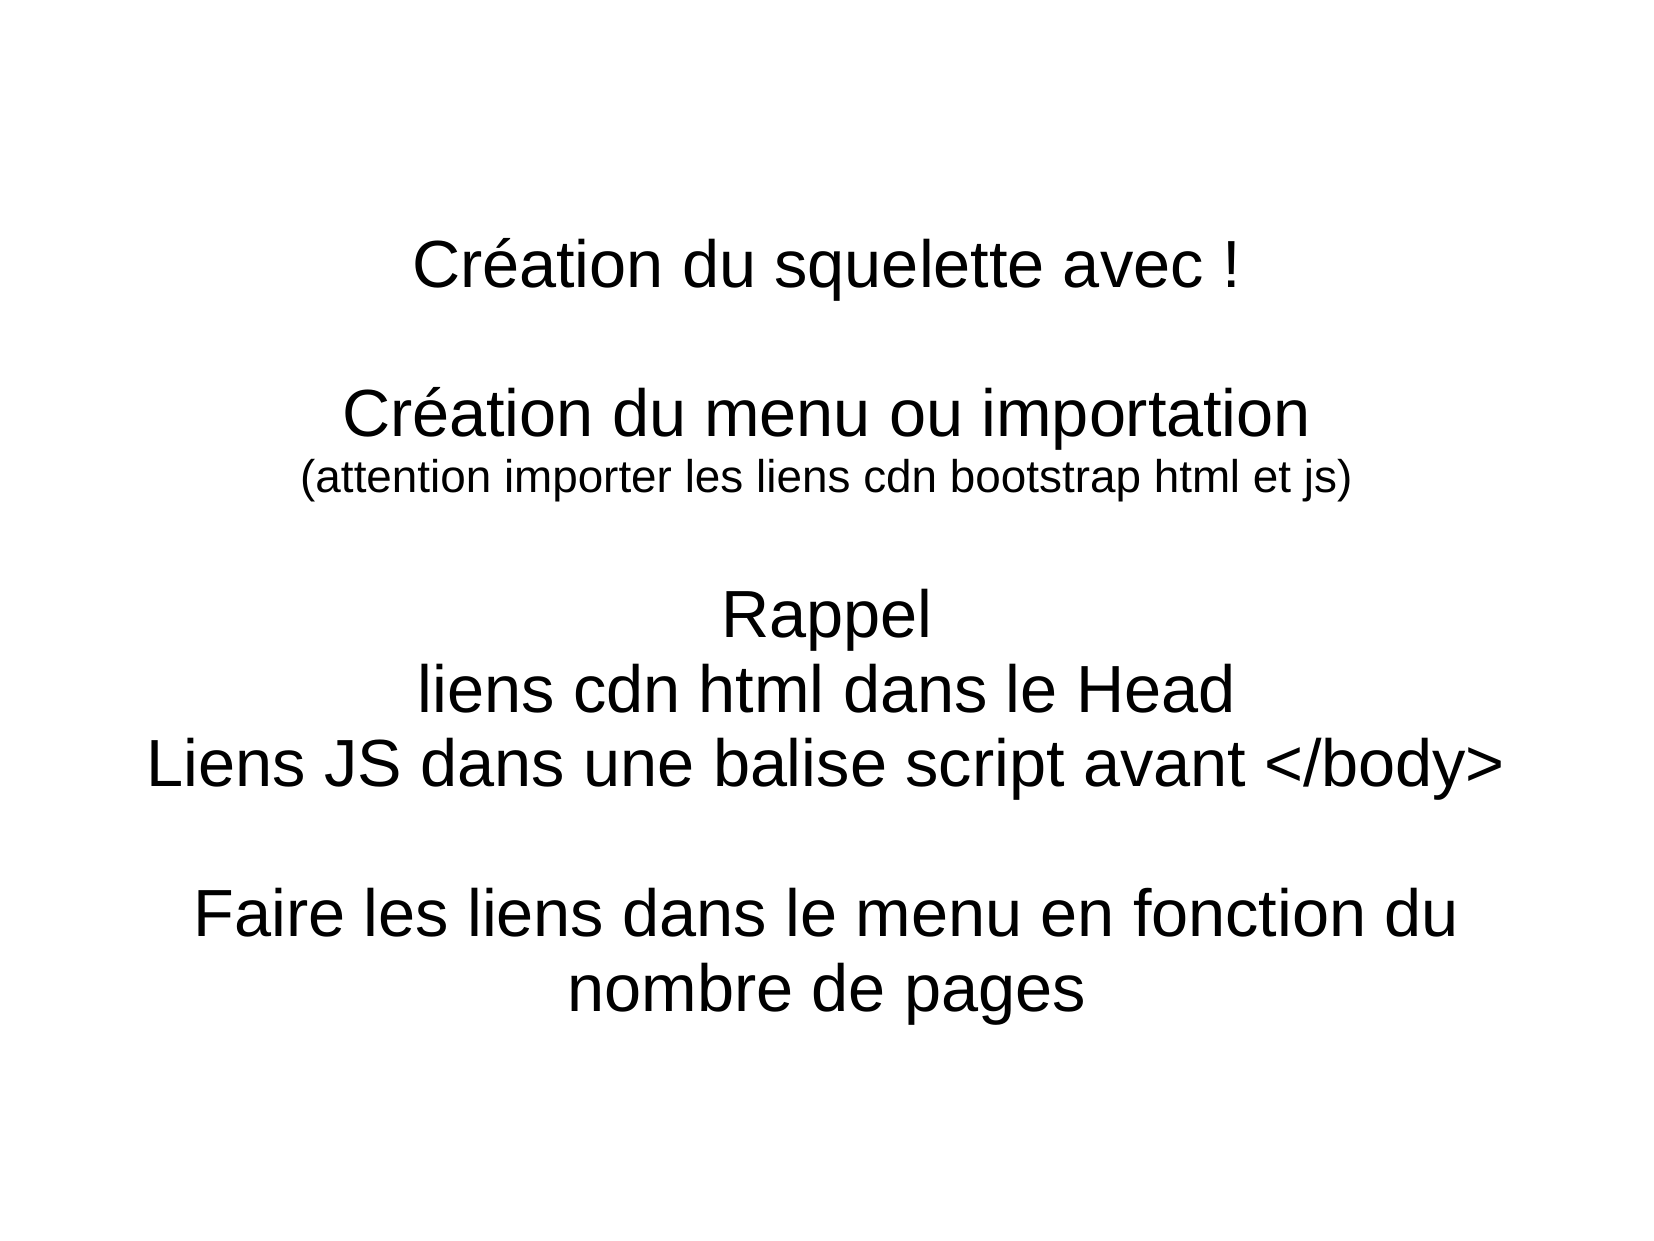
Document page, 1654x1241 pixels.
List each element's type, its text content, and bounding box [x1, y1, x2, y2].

subtitle Création du squelette avec ! Création du menu ou importation (attention importer les liens cdn bootstrap html et js) Rappel liens cdn html dans le Head Liens JS dans une balise script avant </body> Faire les liens dans le menu en fonction du nombre de pages [82, 47, 1571, 1205]
